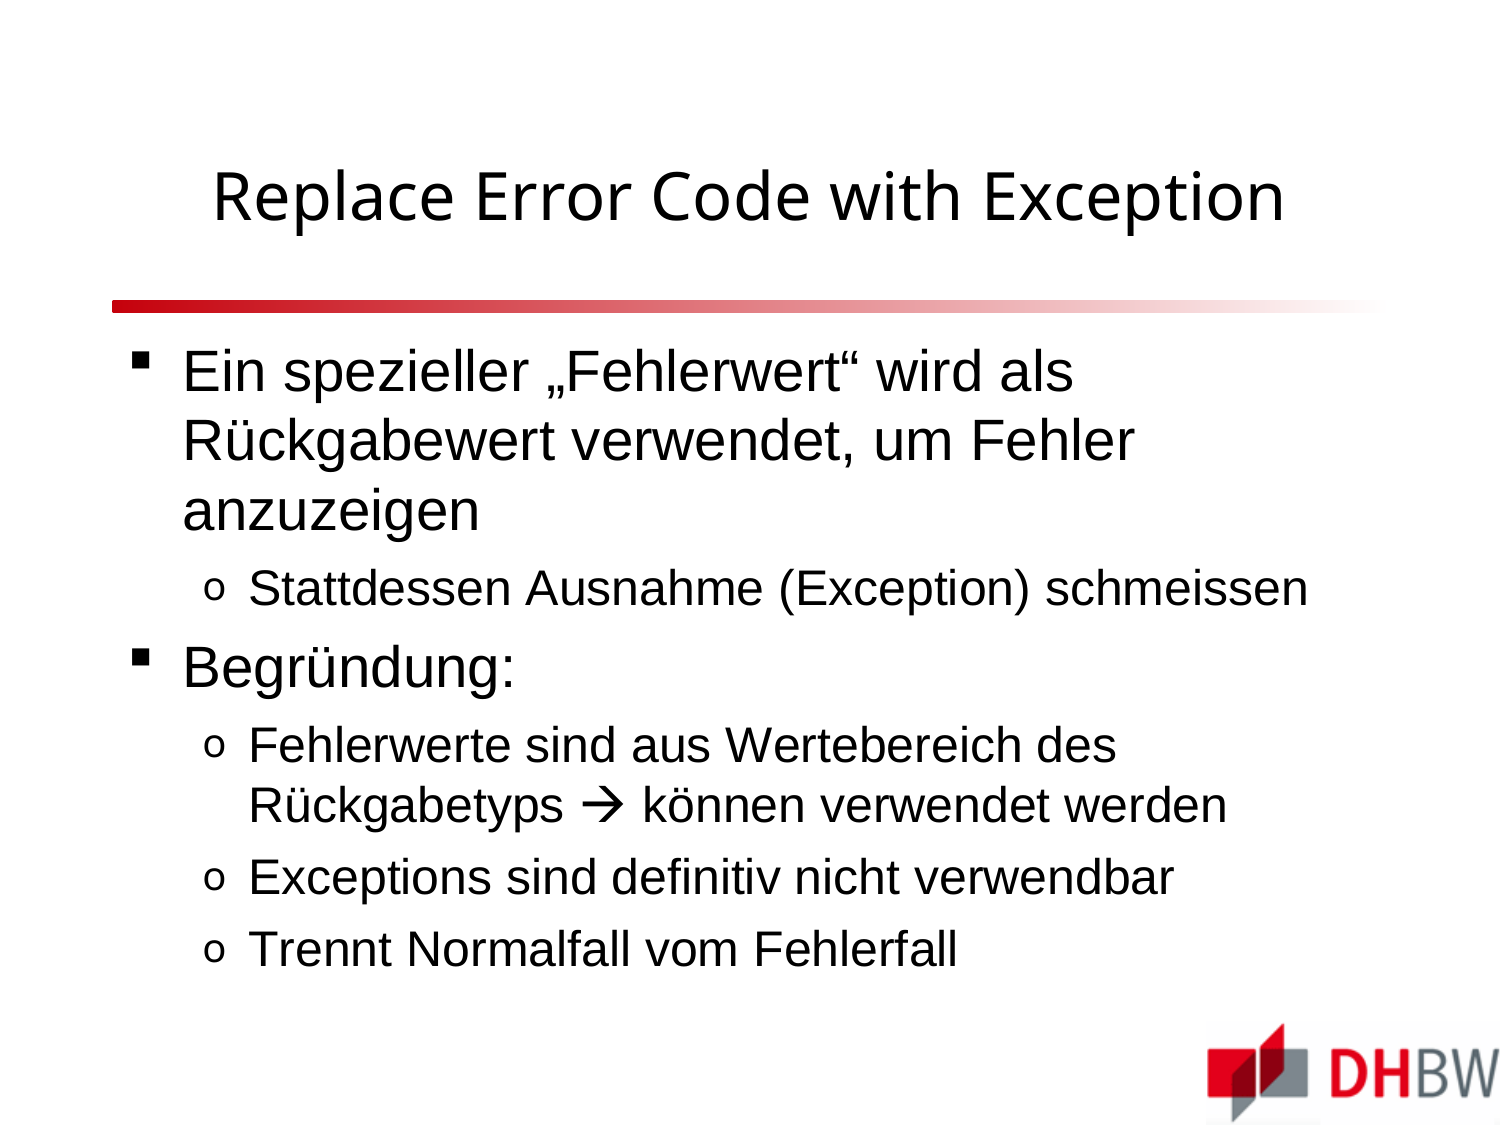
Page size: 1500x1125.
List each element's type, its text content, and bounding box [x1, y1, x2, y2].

list Ein spezieller „Fehlerwert“ wird als Rückgabewert verwendet, um Fehler anzuzeigen Stattdessen Ausnahme (Exception) schmeissen Begründung: Fehlerwerte sind aus Wertebereich des Rückgabetyps  können verwendet werden Exceptions sind definitiv nicht verwendbar Trennt Normalfall vom Fehlerfall [112, 324, 1388, 1051]
picture [1206, 1021, 1500, 1125]
title Replace Error Code with Exception [112, 76, 1388, 312]
